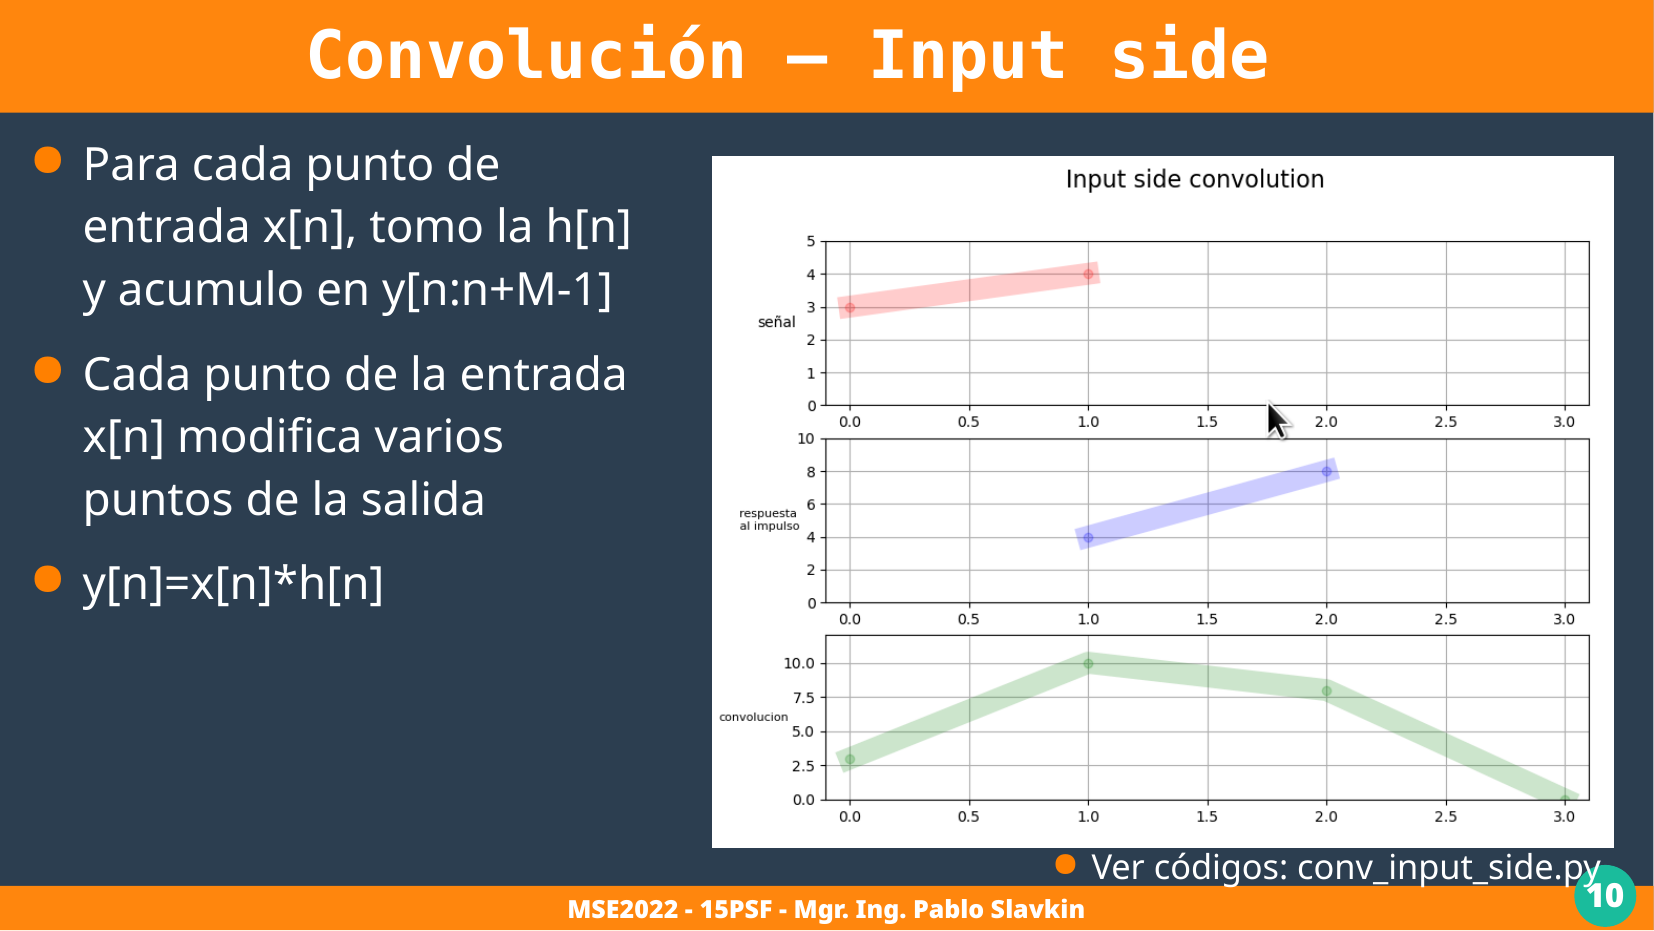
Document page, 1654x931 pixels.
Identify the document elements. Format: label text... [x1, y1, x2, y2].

list Para cada punto de entrada x[n], tomo la h[n] y acumulo en y[n:n+M-1] Cada punto de la entrada x[n] modifica varios puntos de la salida y[n]=x[n]*h[n] [11, 131, 638, 676]
list Ver códigos: conv_input_side.py [1038, 848, 1602, 918]
picture [712, 156, 1614, 848]
title Convolución – Input side [305, 16, 1394, 113]
